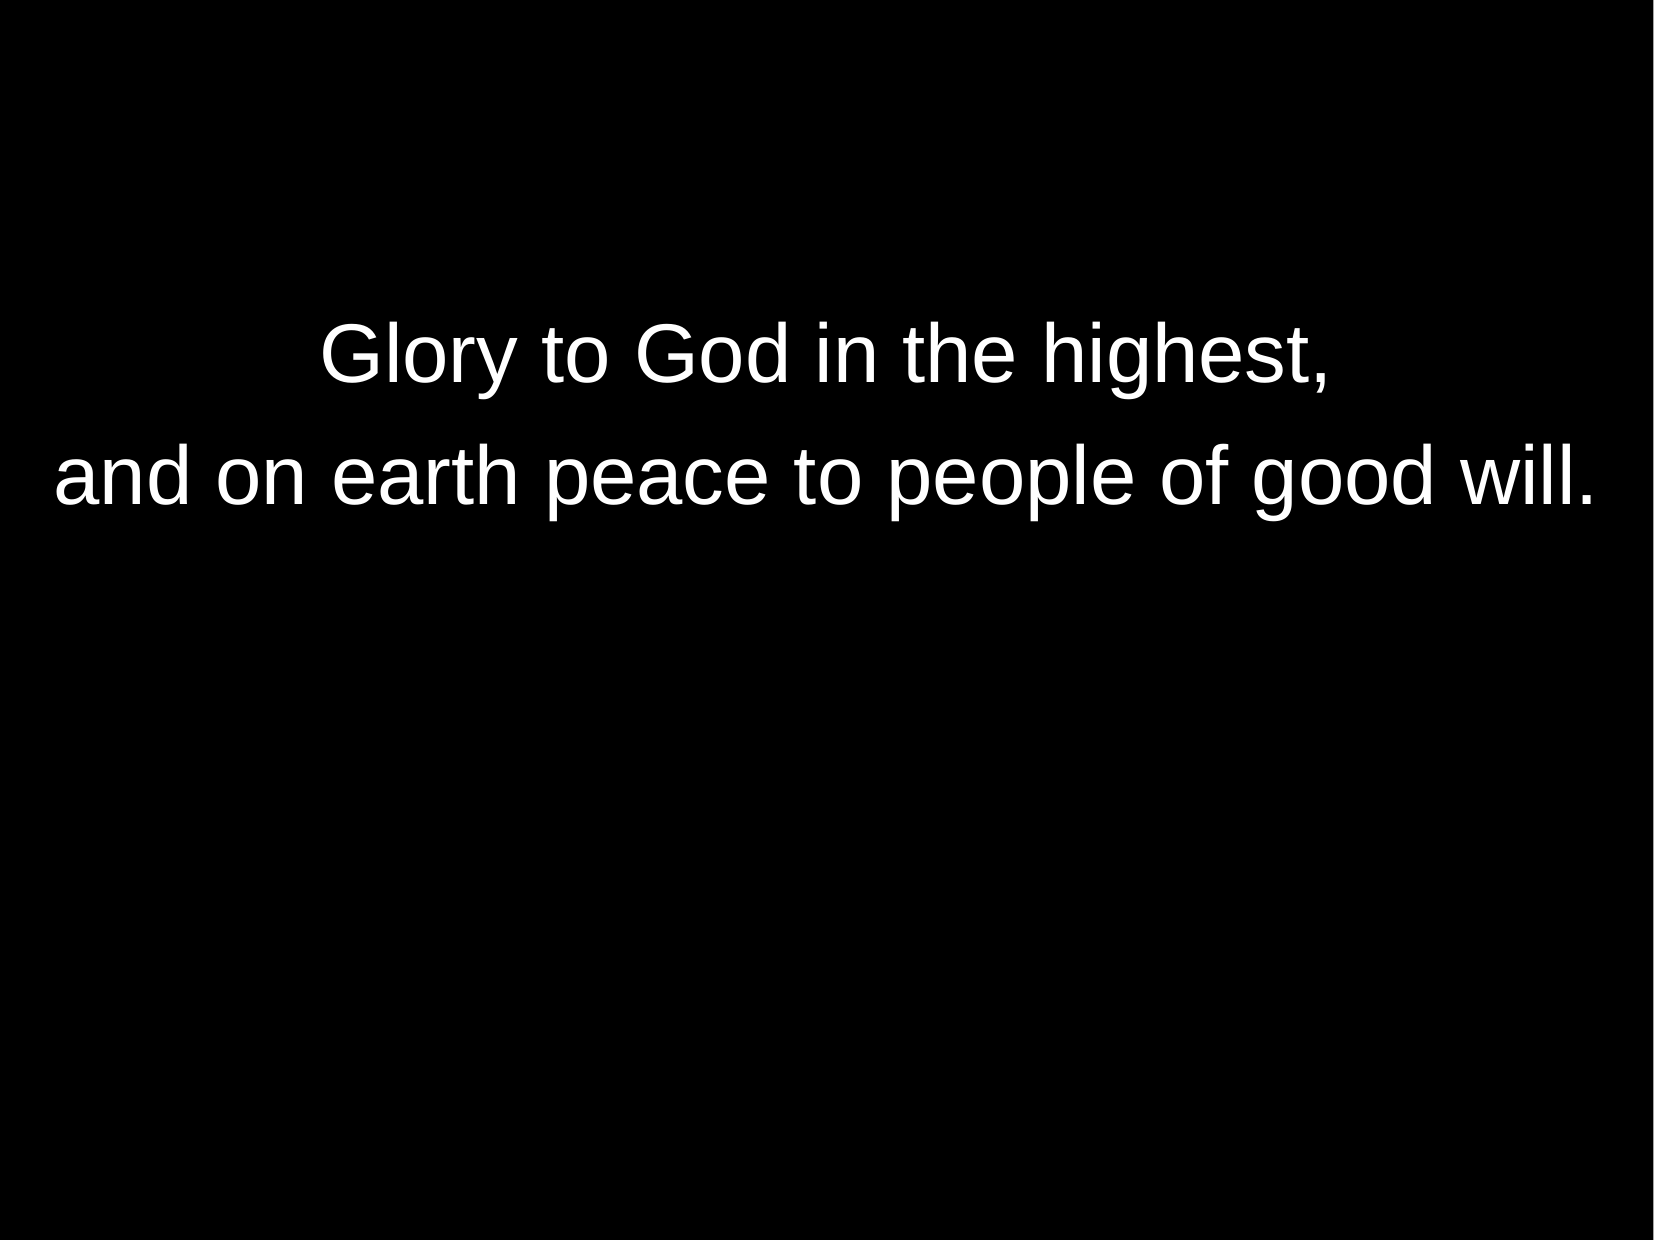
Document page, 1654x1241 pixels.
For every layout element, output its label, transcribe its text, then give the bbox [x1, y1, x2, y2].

list Glory to God in the highest, and on earth peace to people of good will. [0, 307, 1654, 1241]
